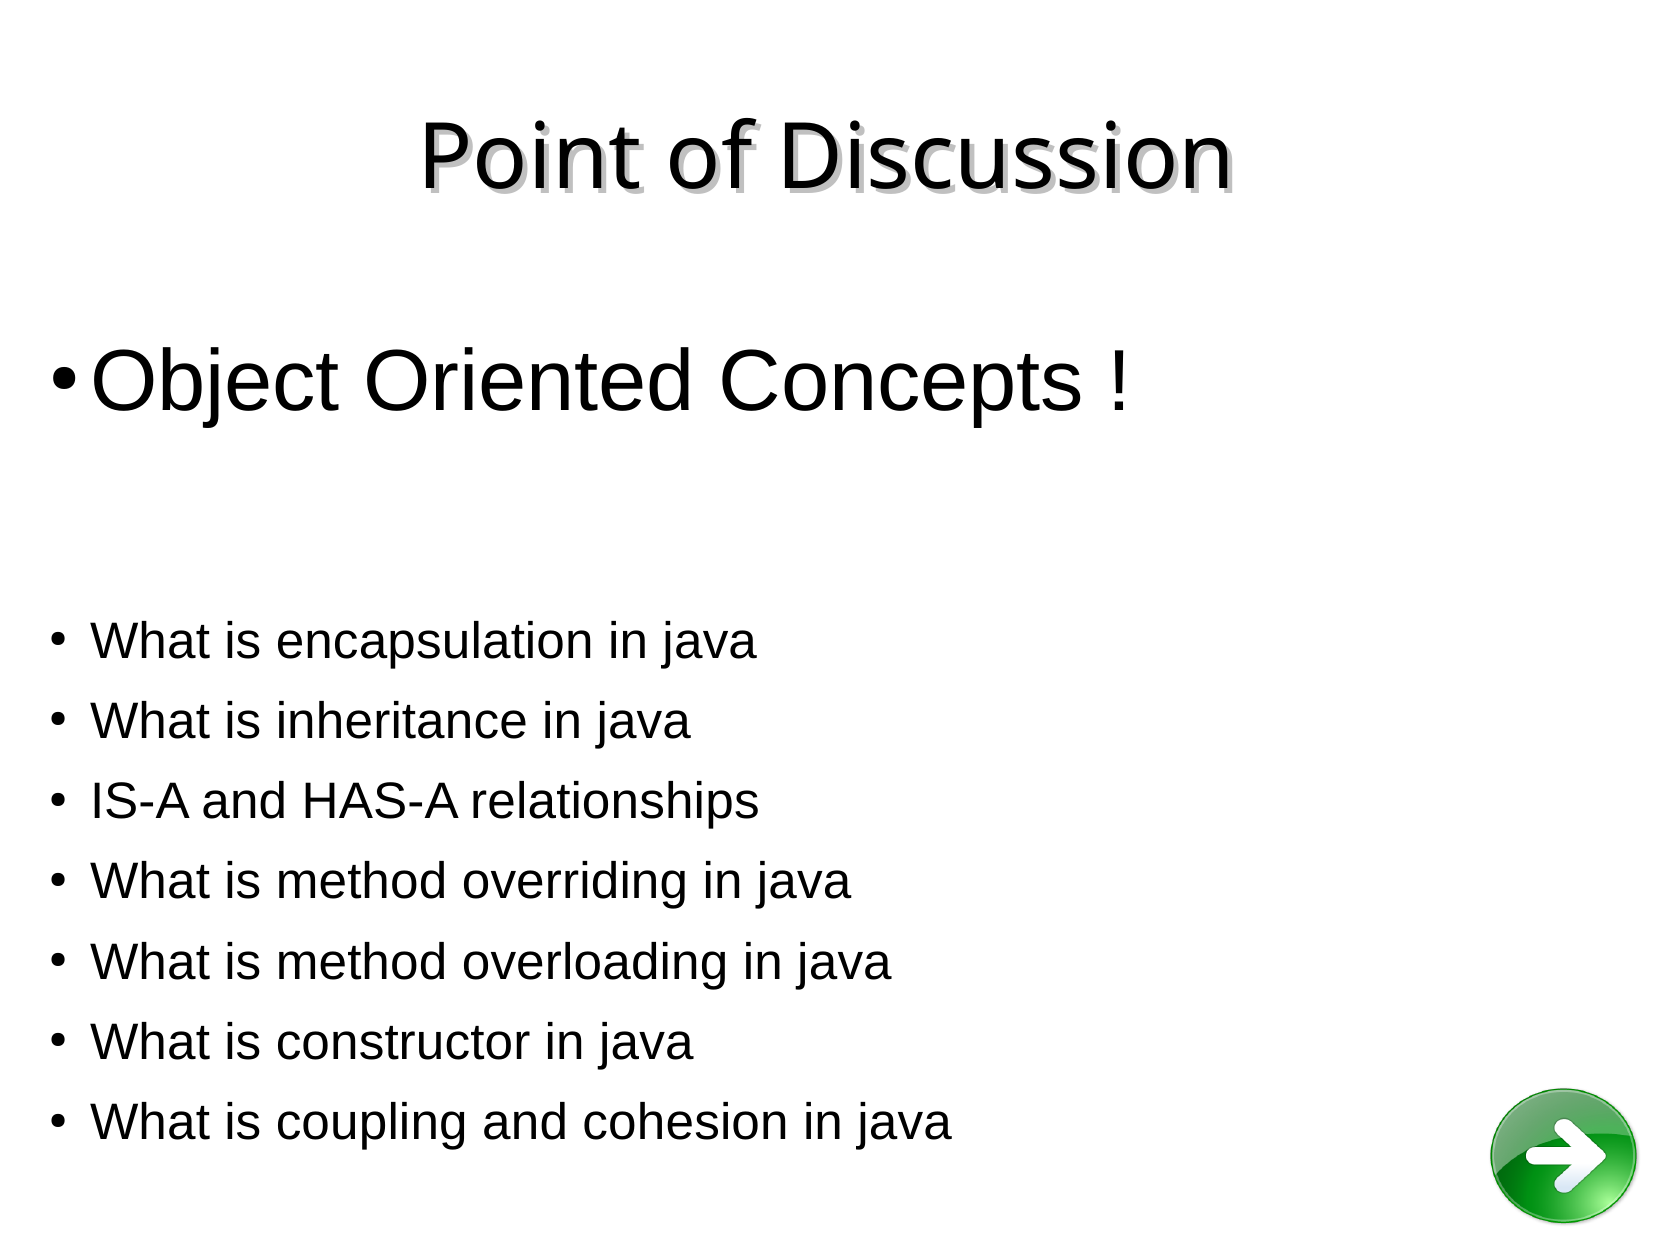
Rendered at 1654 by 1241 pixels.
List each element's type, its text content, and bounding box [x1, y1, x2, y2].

list Object Oriented Concepts ! What is encapsulation in java What is inheritance in java IS-A and HAS-A relationships What is method overriding in java What is method overloading in java What is constructor in java What is coupling and cohesion in java [35, 212, 1654, 1158]
title Point of Discussion [82, 49, 1571, 212]
picture [1488, 1086, 1641, 1227]
